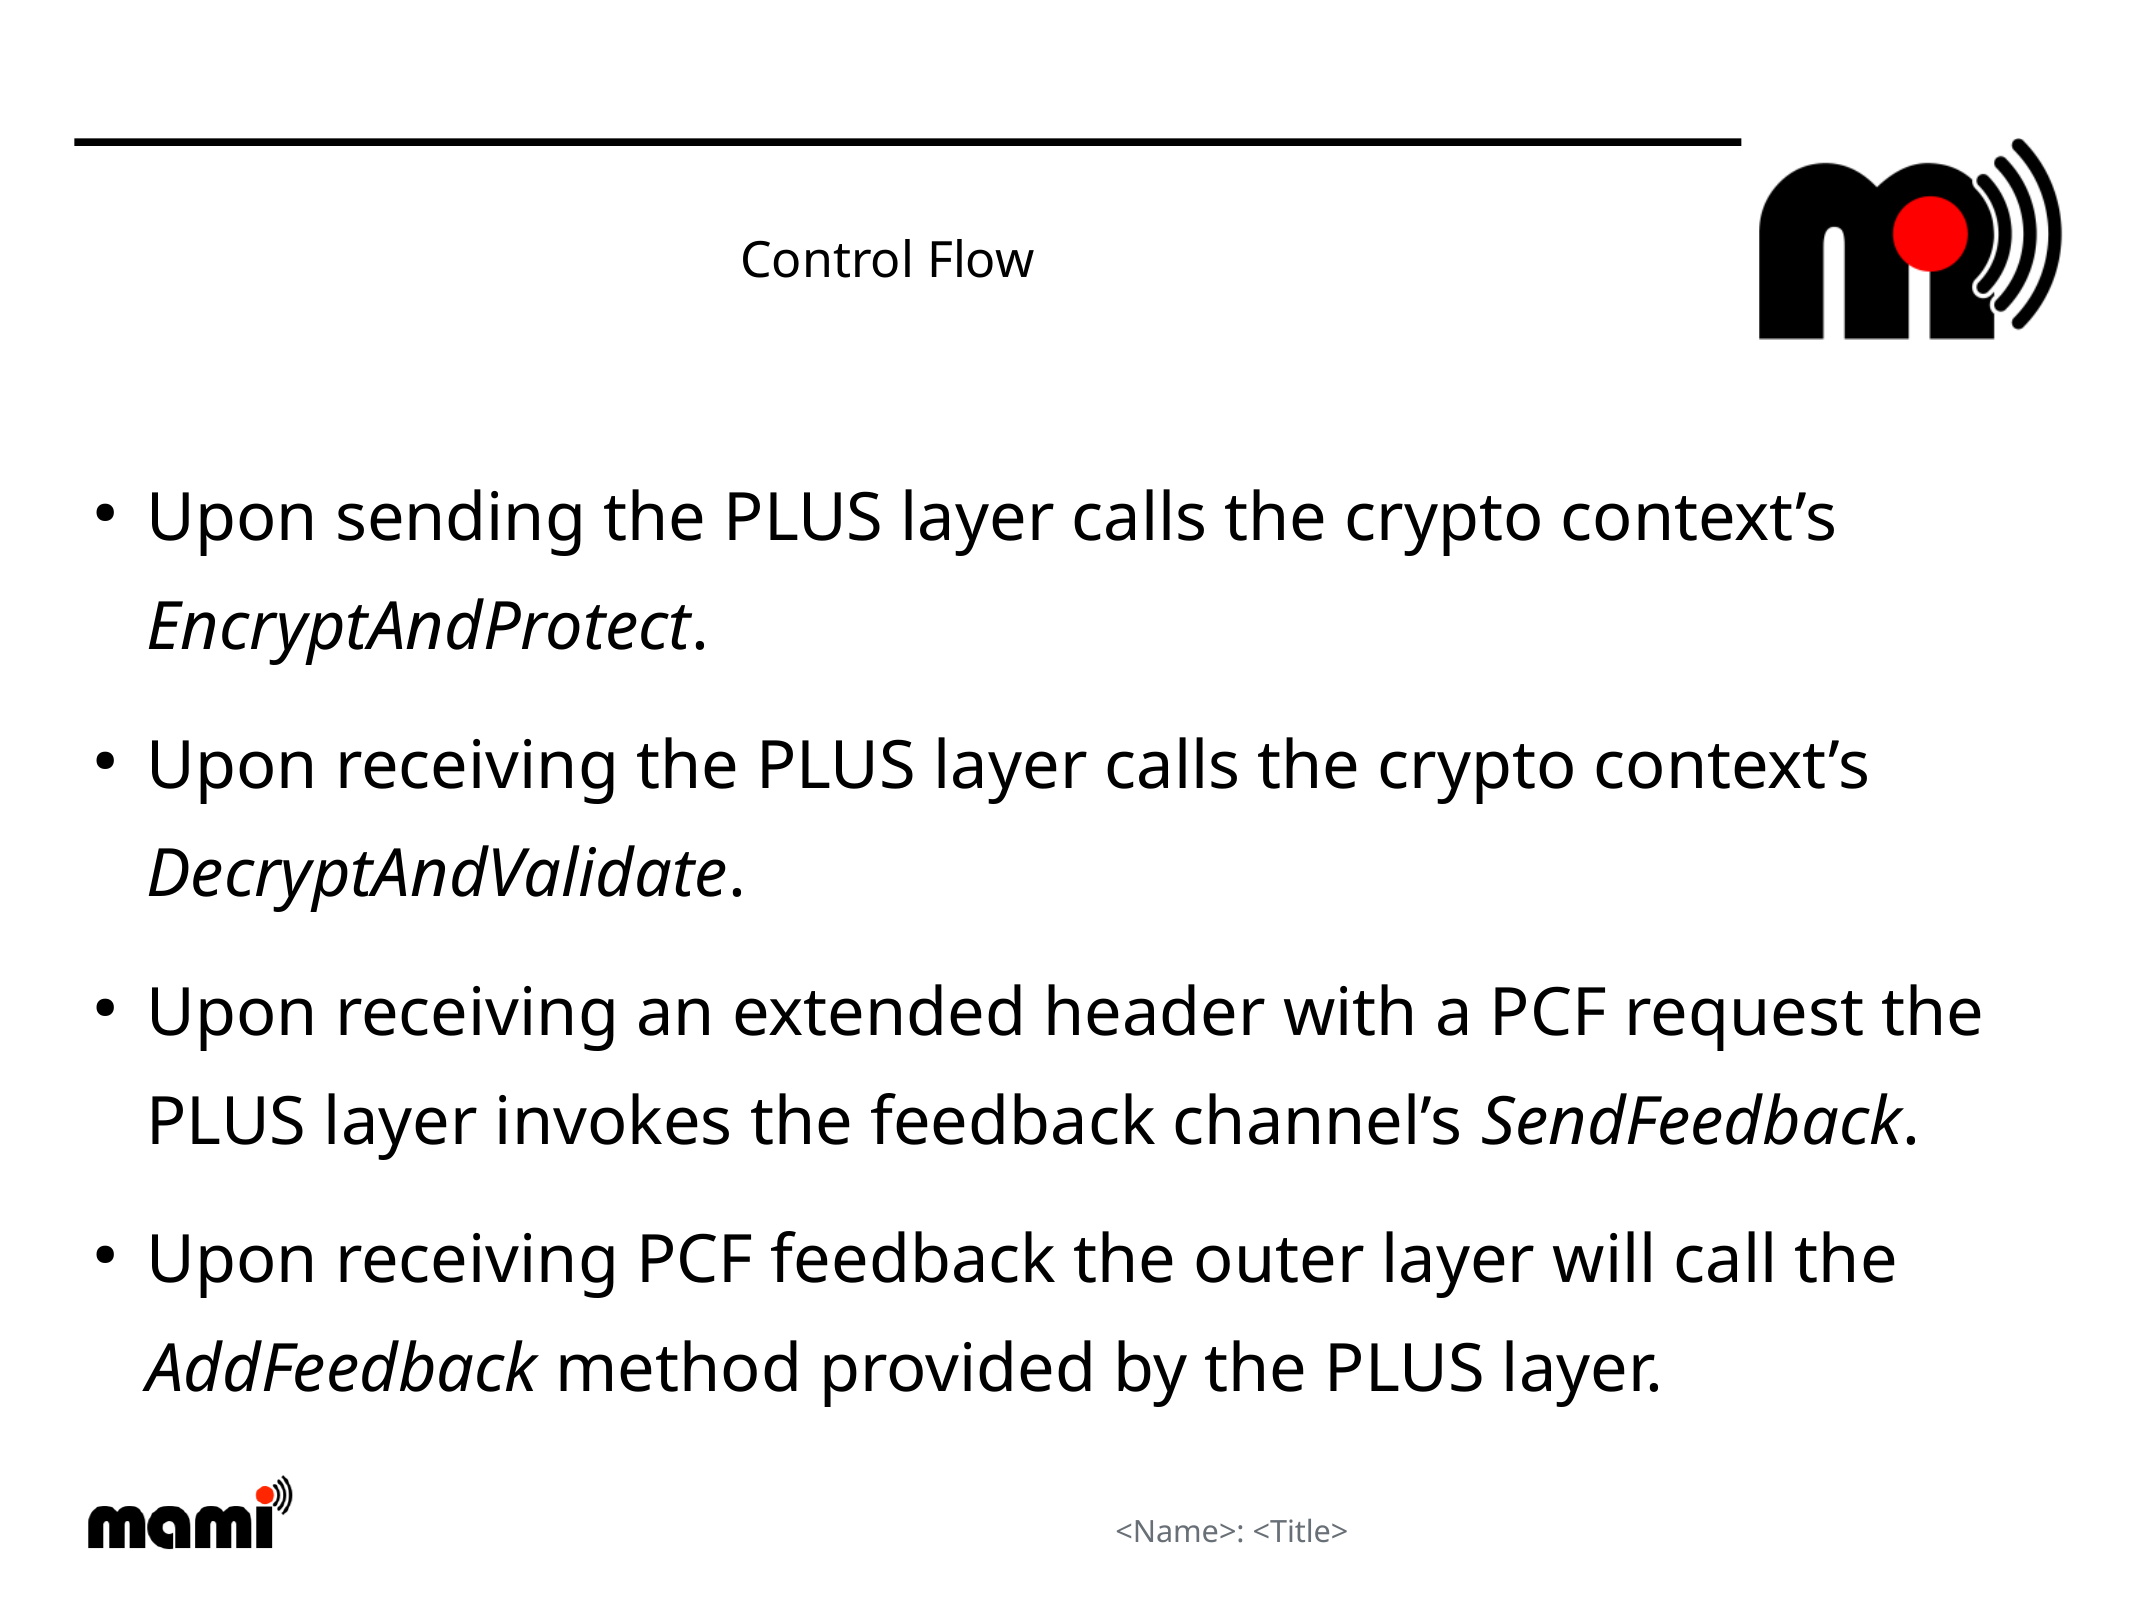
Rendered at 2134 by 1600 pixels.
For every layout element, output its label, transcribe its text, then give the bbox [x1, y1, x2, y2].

list Upon sending the PLUS layer calls the crypto context’s EncryptAndProtect. Upon receiving the PLUS layer calls the crypto context’s DecryptAndValidate. Upon receiving an extended header with a PCF request the PLUS layer invokes the feedback channel’s SendFeedback. Upon receiving PCF feedback the outer layer will call the AddFeedback method provided by the PLUS layer. [75, 451, 2053, 1462]
picture [86, 1473, 294, 1552]
picture [1758, 138, 2065, 340]
title Control Flow [75, 144, 1700, 372]
